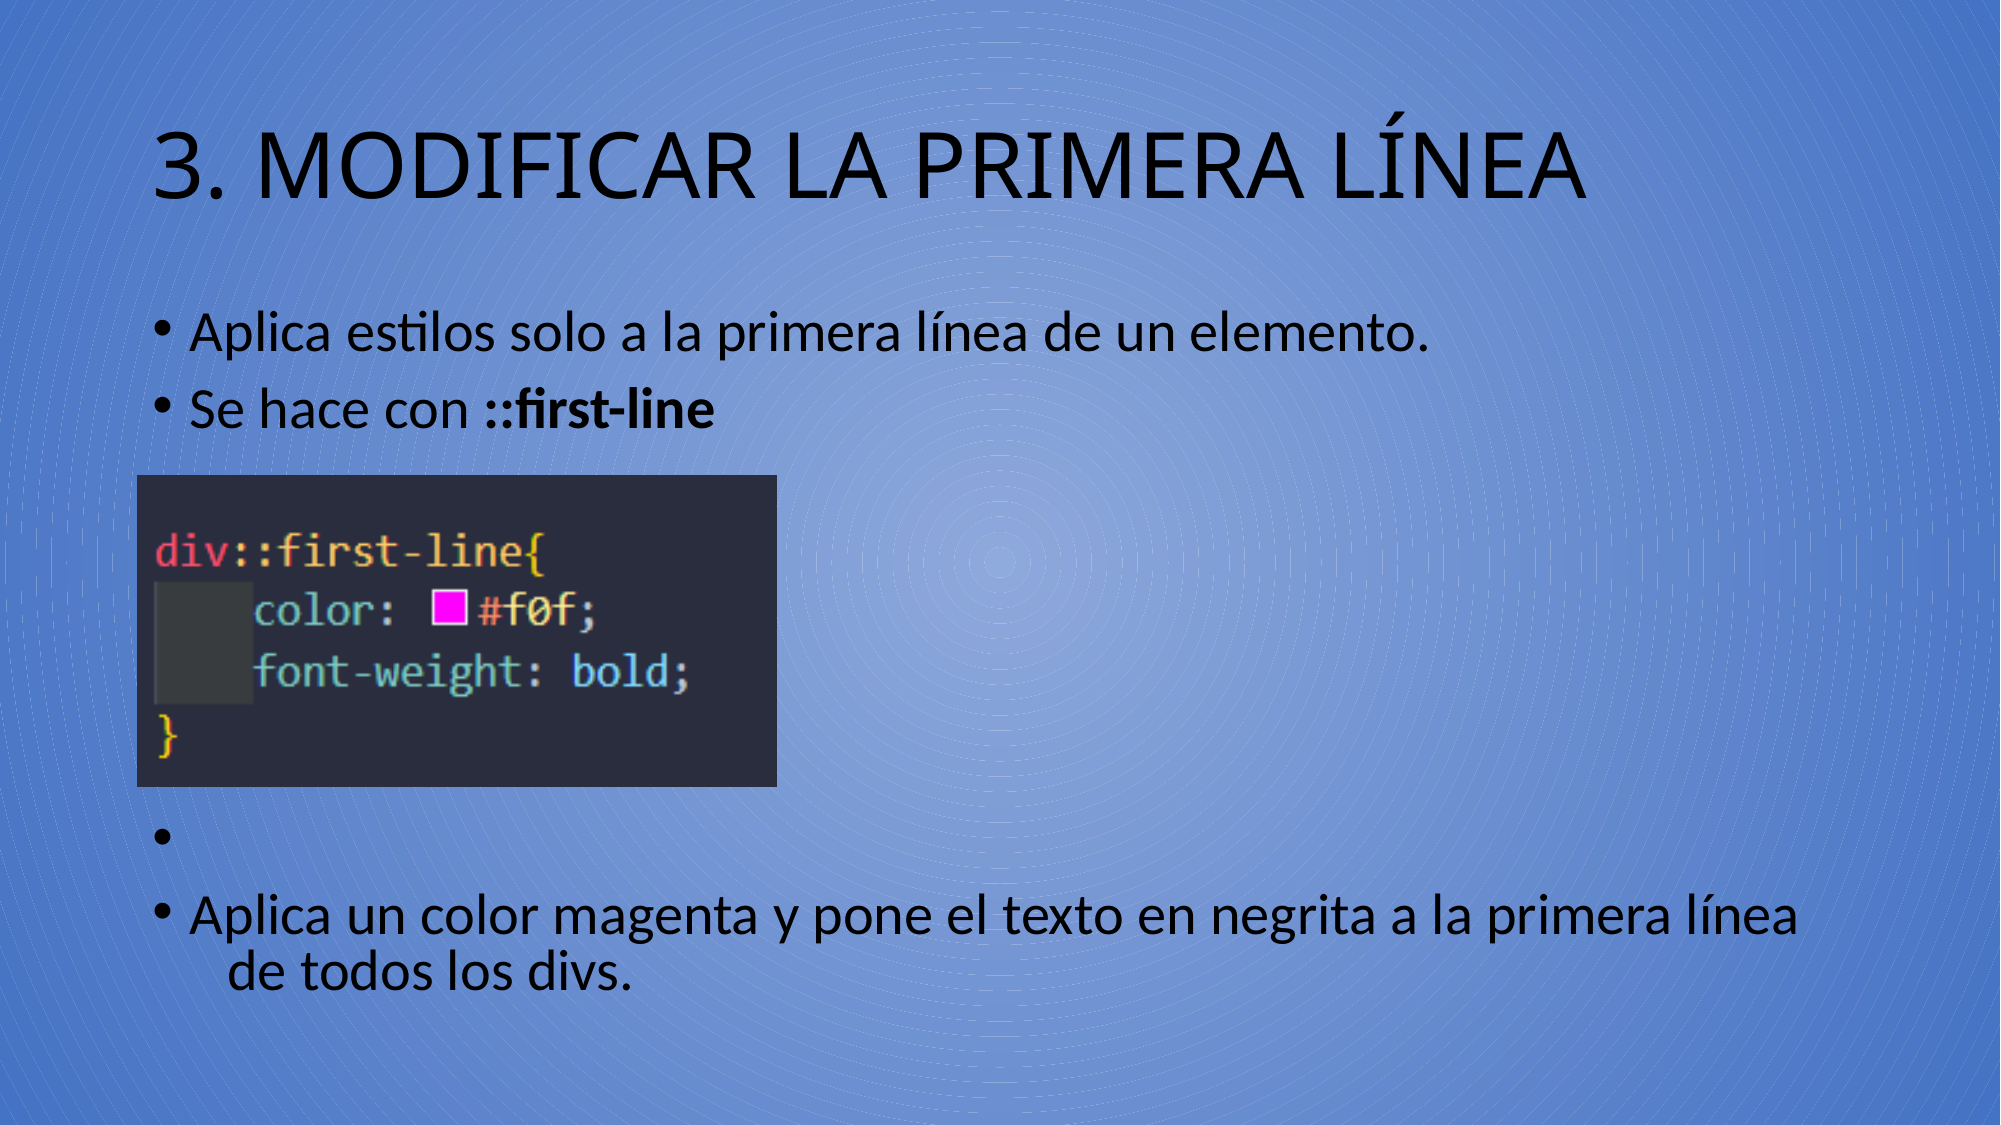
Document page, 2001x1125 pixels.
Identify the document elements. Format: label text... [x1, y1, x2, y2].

picture [137, 475, 777, 787]
list Aplica estilos solo a la primera línea de un elemento. Se hace con ::first-line Aplica un color magenta y pone el texto en negrita a la primera línea de todos los divs. [137, 299, 1863, 1014]
title 3. MODIFICAR LA PRIMERA LÍNEA [137, 59, 1863, 278]
